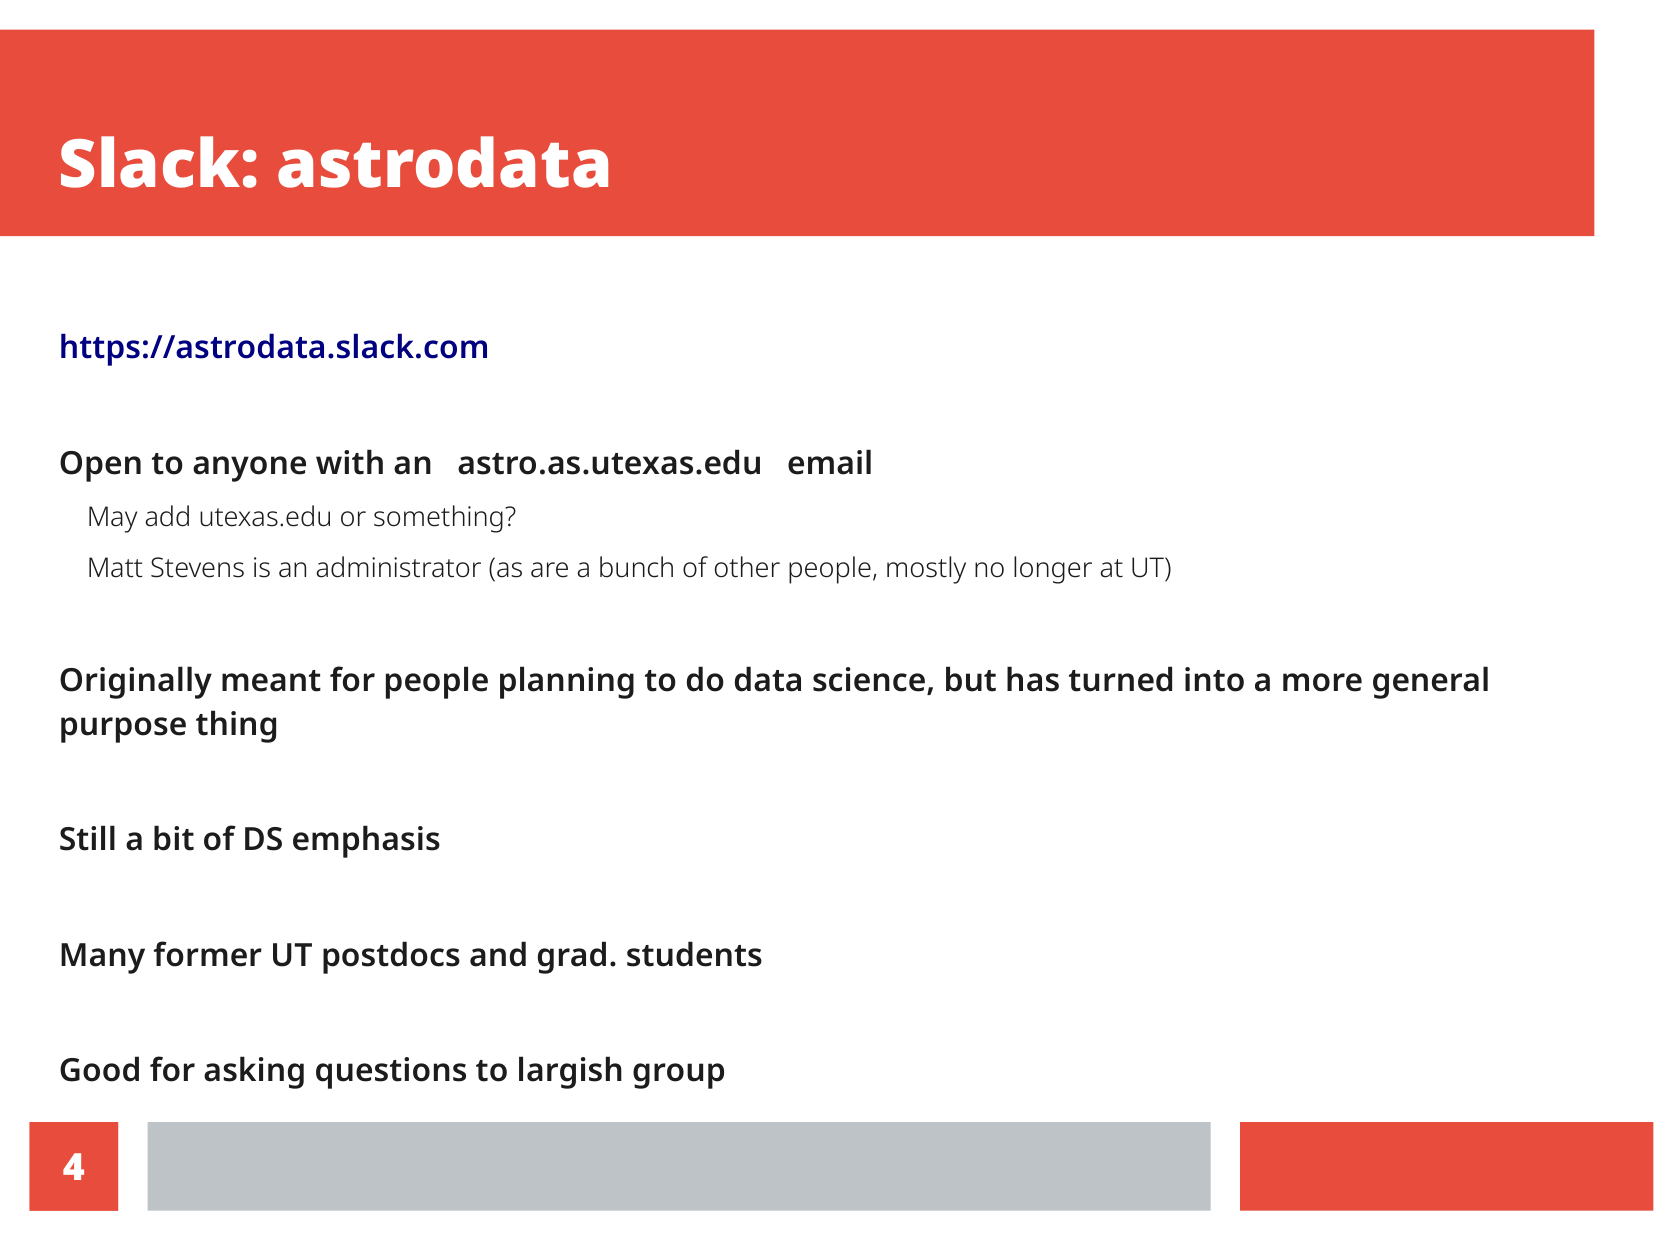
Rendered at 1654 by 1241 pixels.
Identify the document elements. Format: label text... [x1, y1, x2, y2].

list https://astrodata.slack.com Open to anyone with an astro.as.utexas.edu email May add utexas.edu or something? Matt Stevens is an administrator (as are a bunch of other people, mostly no longer at UT) Originally meant for people planning to do data science, but has turned into a more general purpose thing Still a bit of DS emphasis Many former UT postdocs and grad. students Good for asking questions to largish group [59, 324, 1565, 1093]
title Slack: astrodata [59, 59, 1595, 207]
